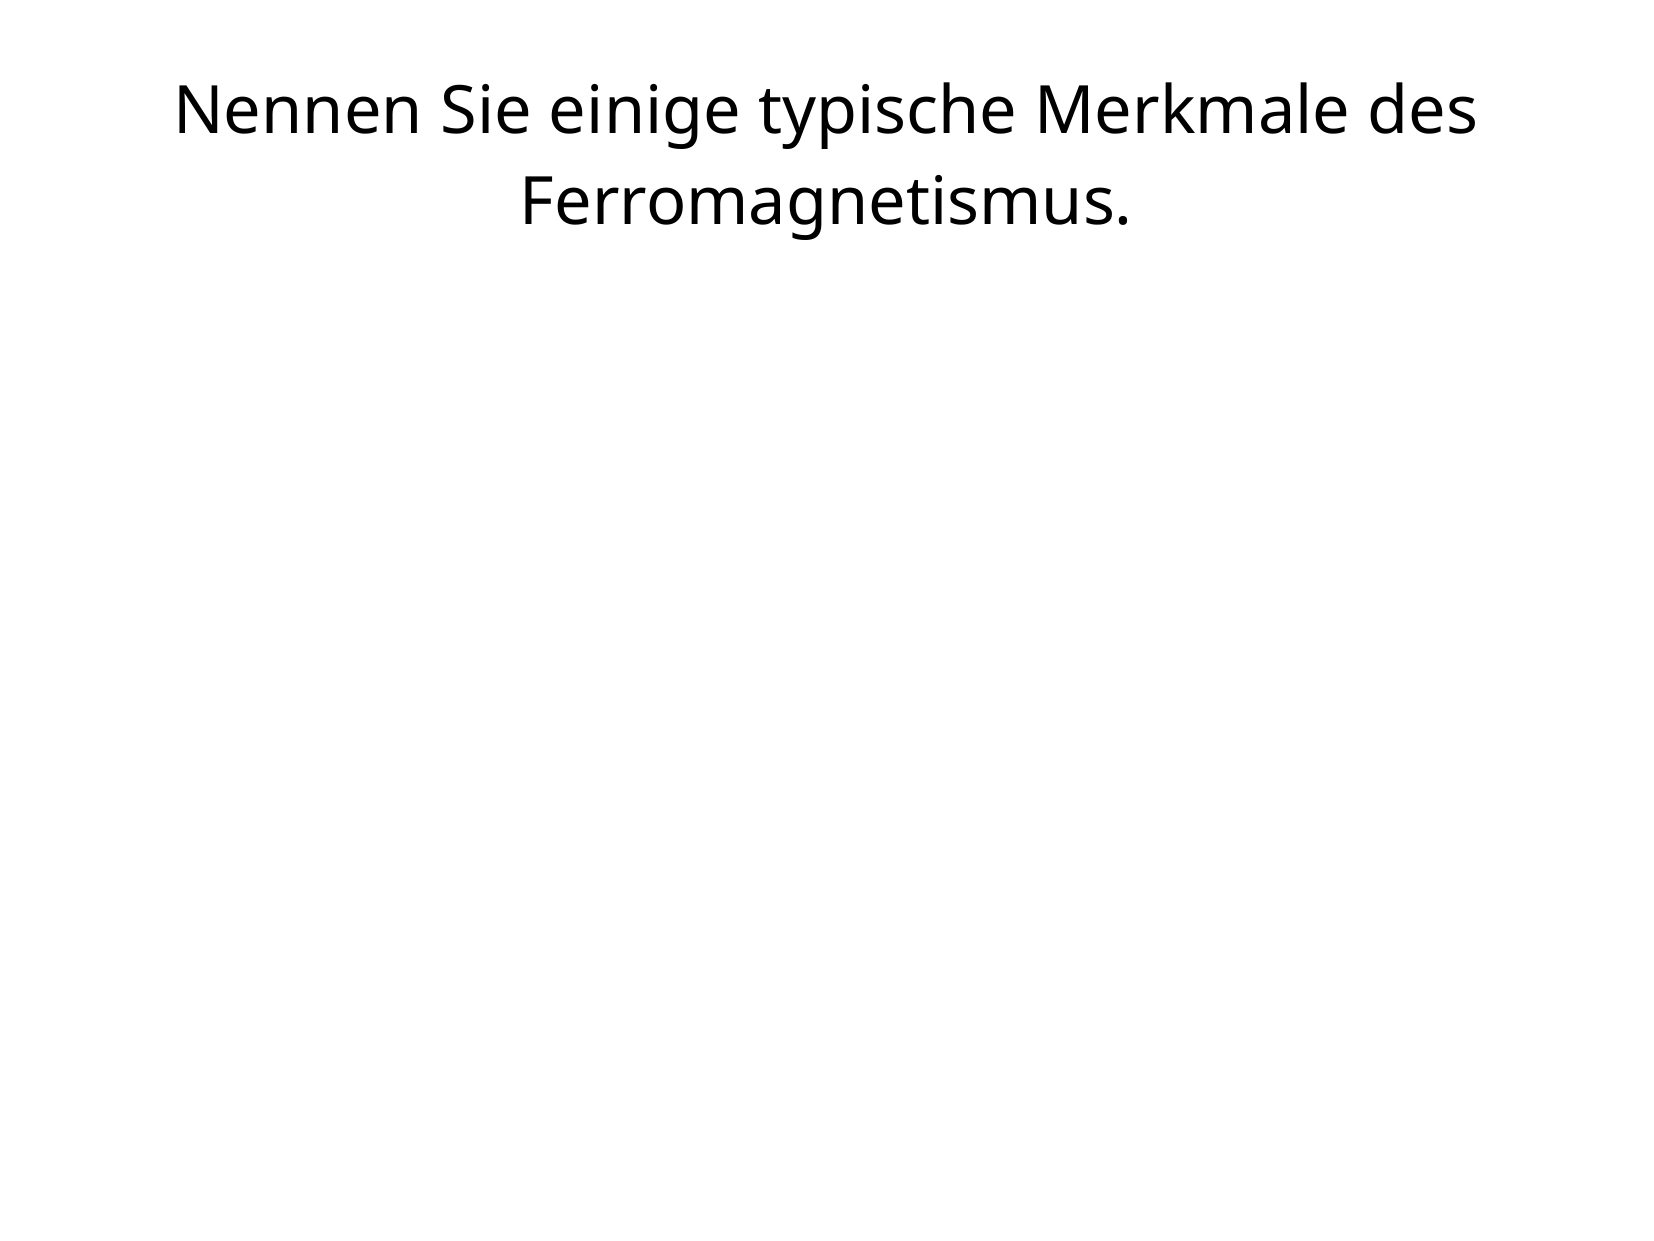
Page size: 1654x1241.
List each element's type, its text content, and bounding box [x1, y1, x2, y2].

title Nennen Sie einige typische Merkmale des Ferromagnetismus. [82, 49, 1571, 257]
